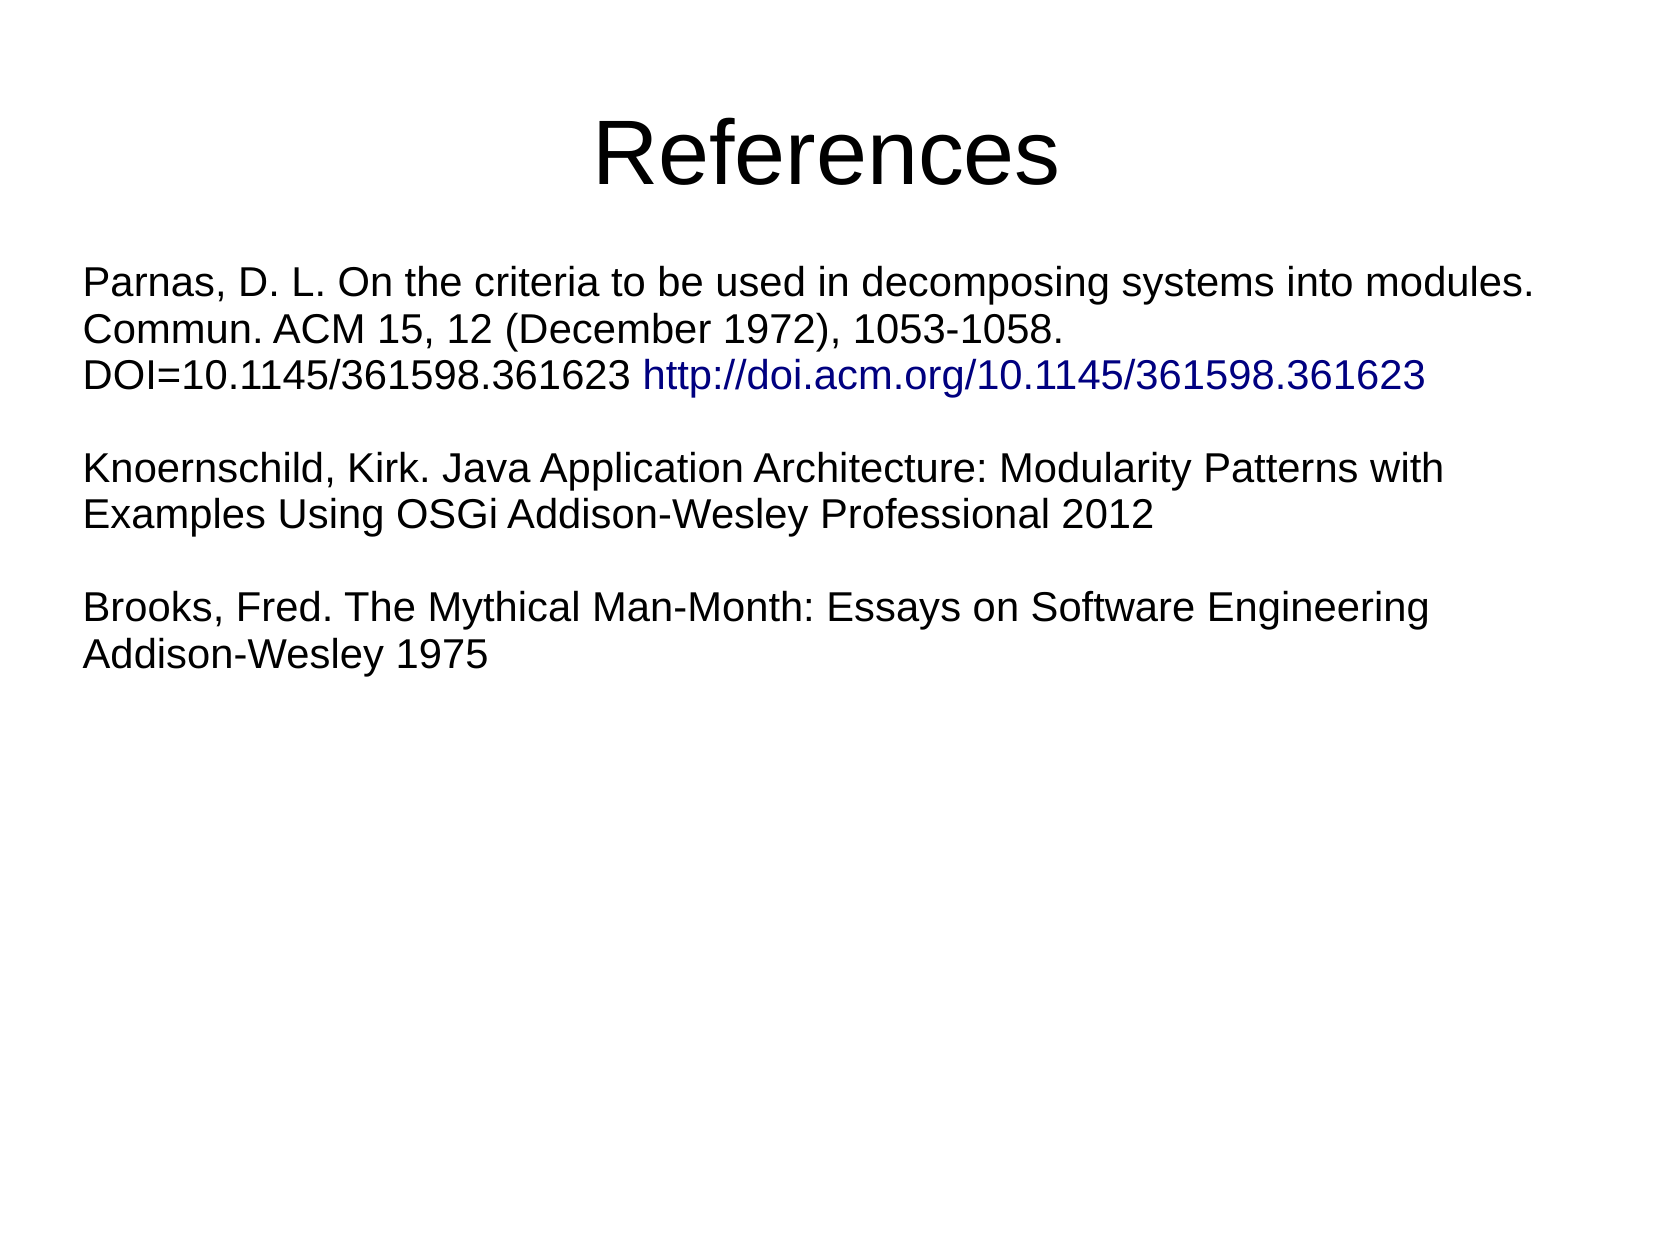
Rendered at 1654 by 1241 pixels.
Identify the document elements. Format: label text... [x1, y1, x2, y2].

subtitle Parnas, D. L. On the criteria to be used in decomposing systems into modules. Commun. ACM 15, 12 (December 1972), 1053-1058. DOI=10.1145/361598.361623 http://doi.acm.org/10.1145/361598.361623 Knoernschild, Kirk. Java Application Architecture: Modularity Patterns with Examples Using OSGi Addison-Wesley Professional 2012 Brooks, Fred. The Mythical Man-Month: Essays on Software Engineering Addison-Wesley 1975 [82, 258, 1571, 1041]
title References [82, 49, 1571, 257]
